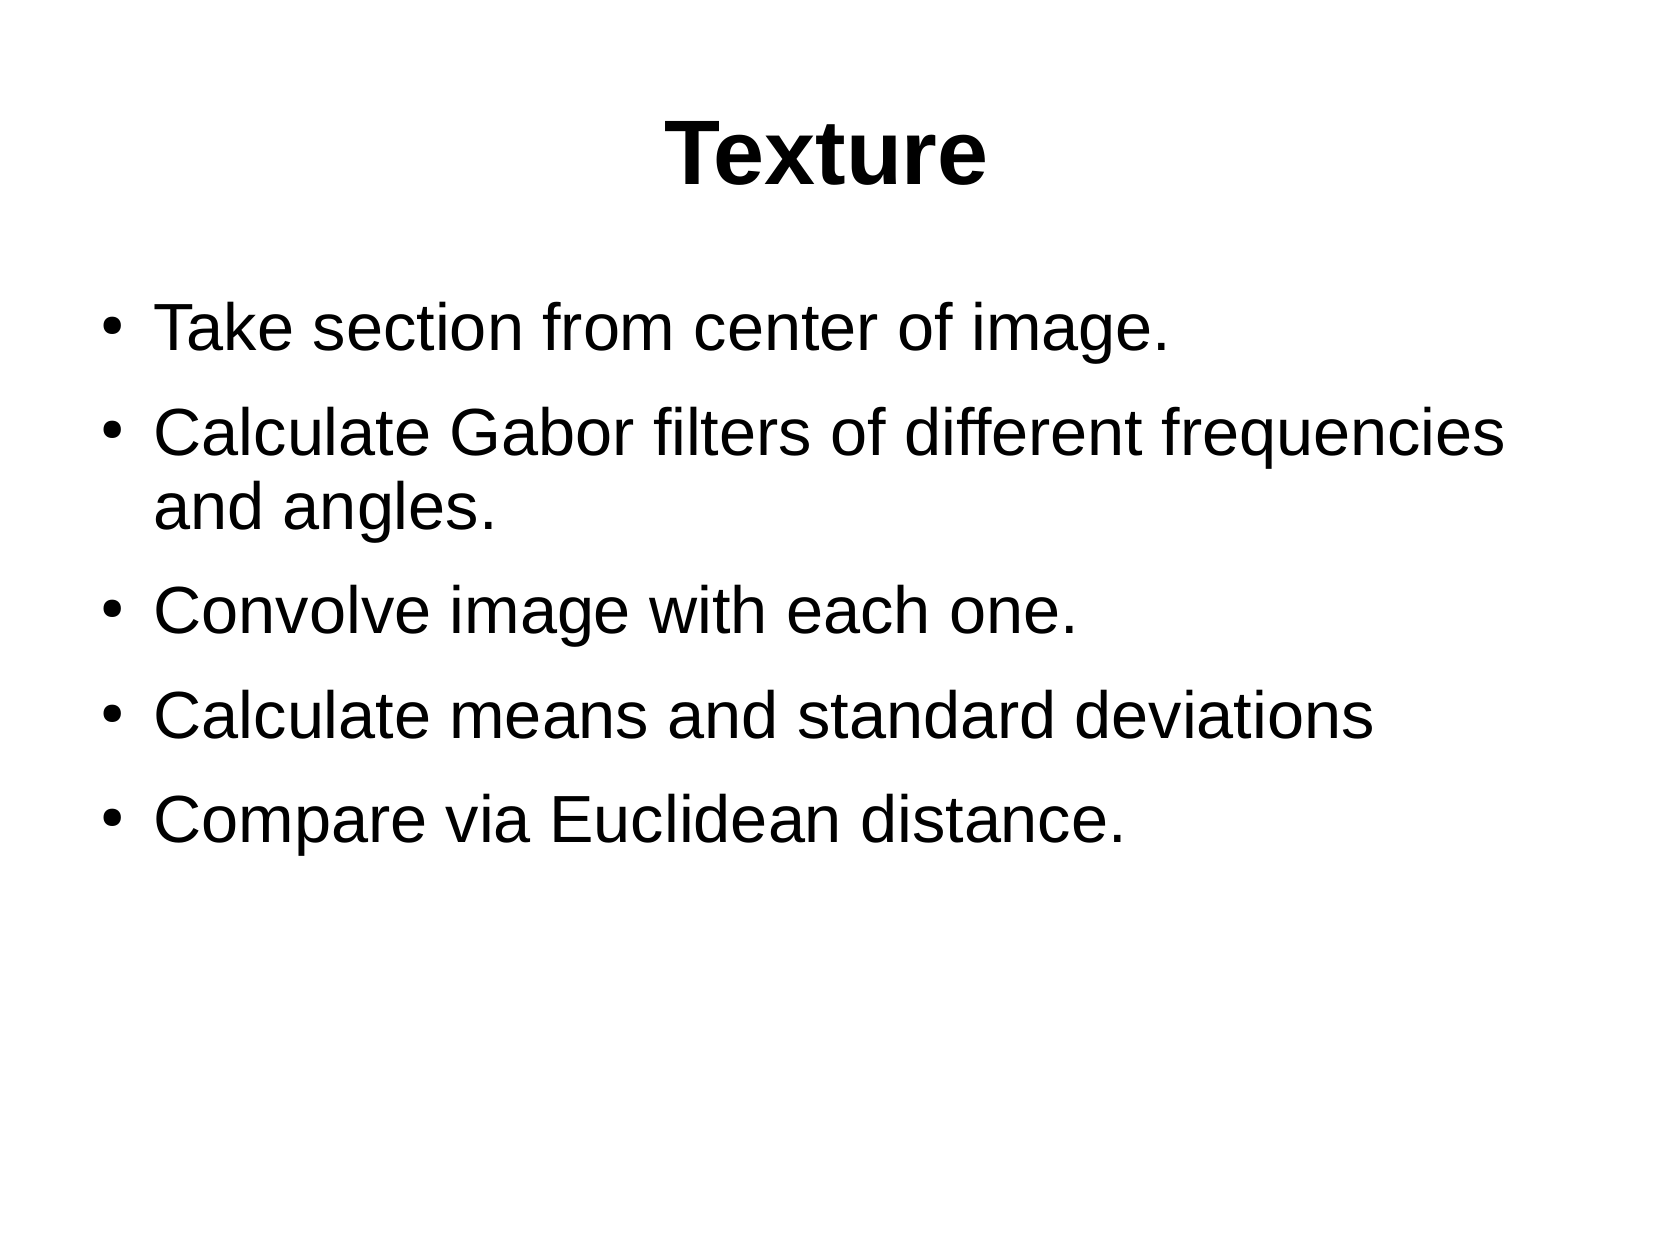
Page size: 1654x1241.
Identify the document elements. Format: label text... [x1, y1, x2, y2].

title Texture [82, 49, 1571, 257]
list Take section from center of image. Calculate Gabor filters of different frequencies and angles. Convolve image with each one. Calculate means and standard deviations Compare via Euclidean distance. [82, 290, 1571, 1010]
